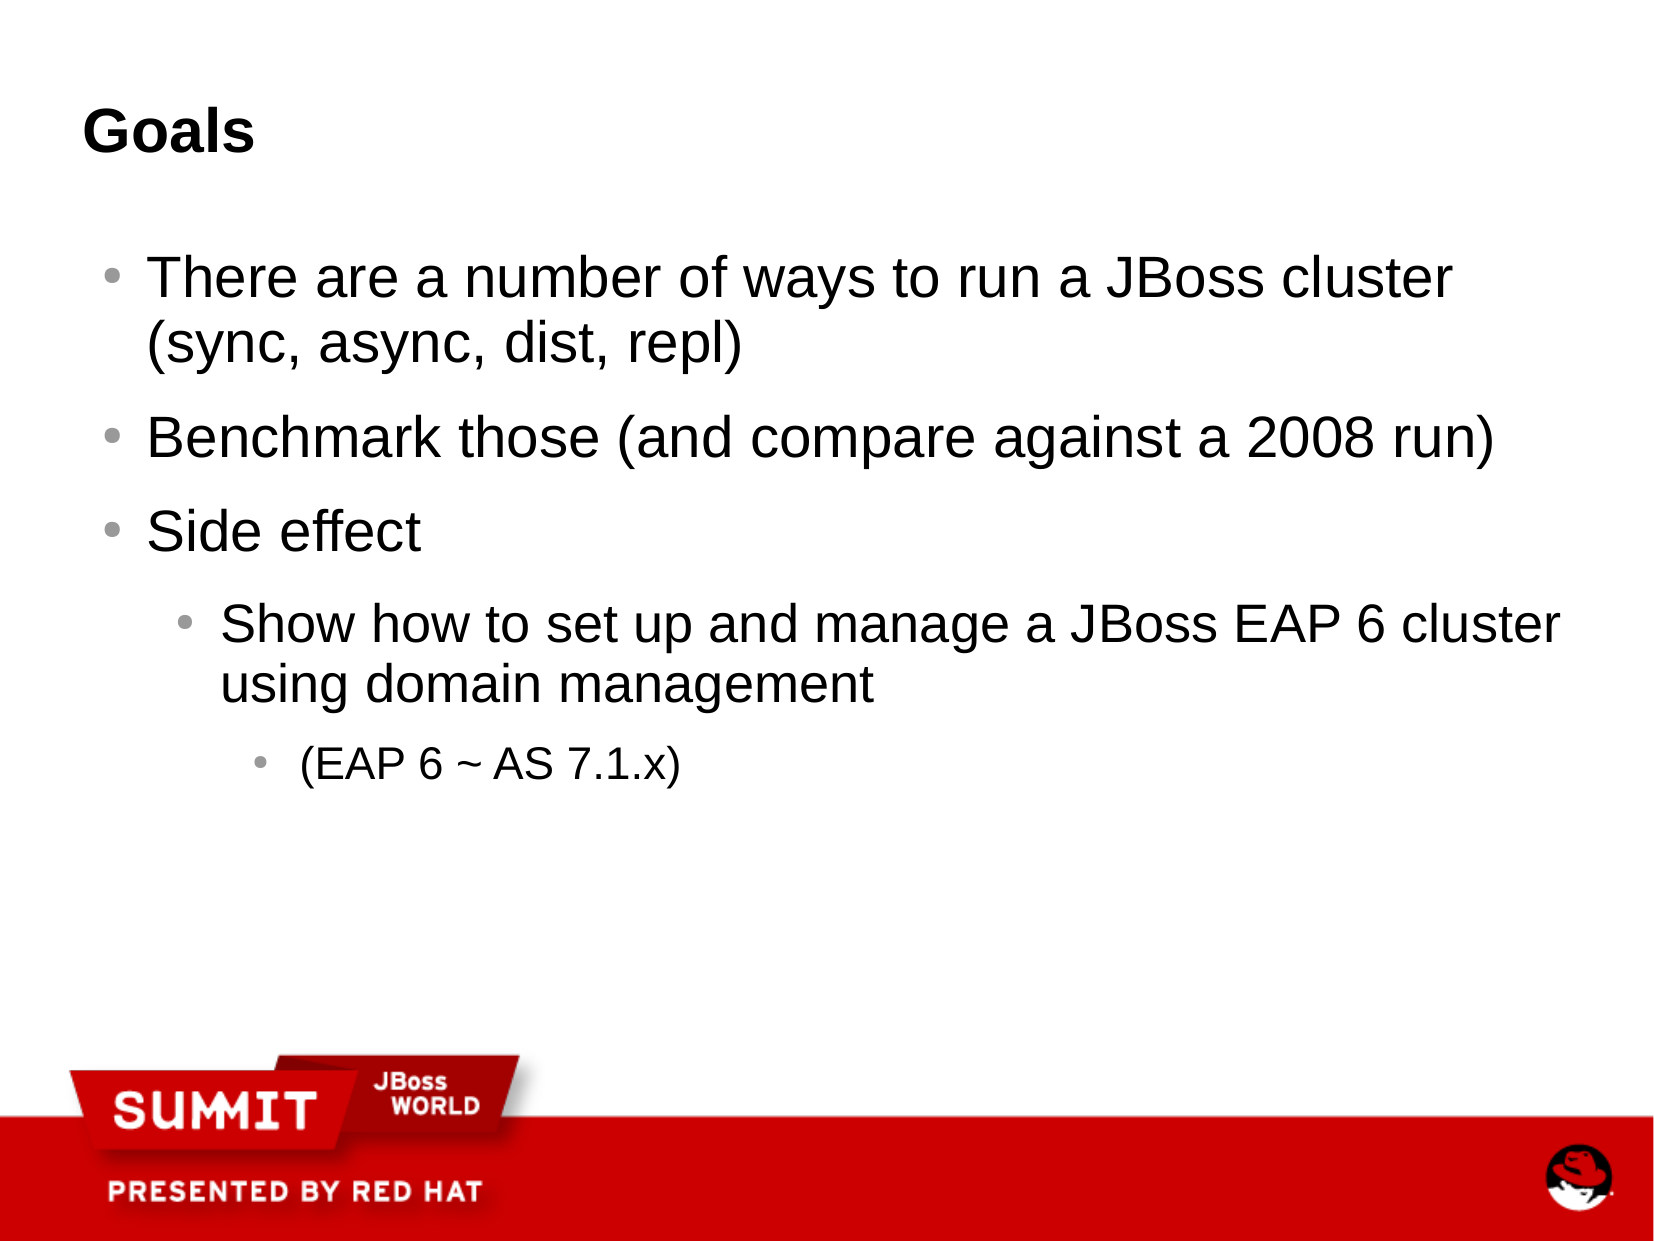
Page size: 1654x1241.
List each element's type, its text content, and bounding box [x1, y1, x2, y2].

picture [0, 1043, 1654, 1241]
list There are a number of ways to run a JBoss cluster (sync, async, dist, repl) Benchmark those (and compare against a 2008 run) Side effect Show how to set up and manage a JBoss EAP 6 cluster using domain management (EAP 6 ~ AS 7.1.x) [86, 244, 1576, 1039]
title Goals [82, 37, 1571, 226]
